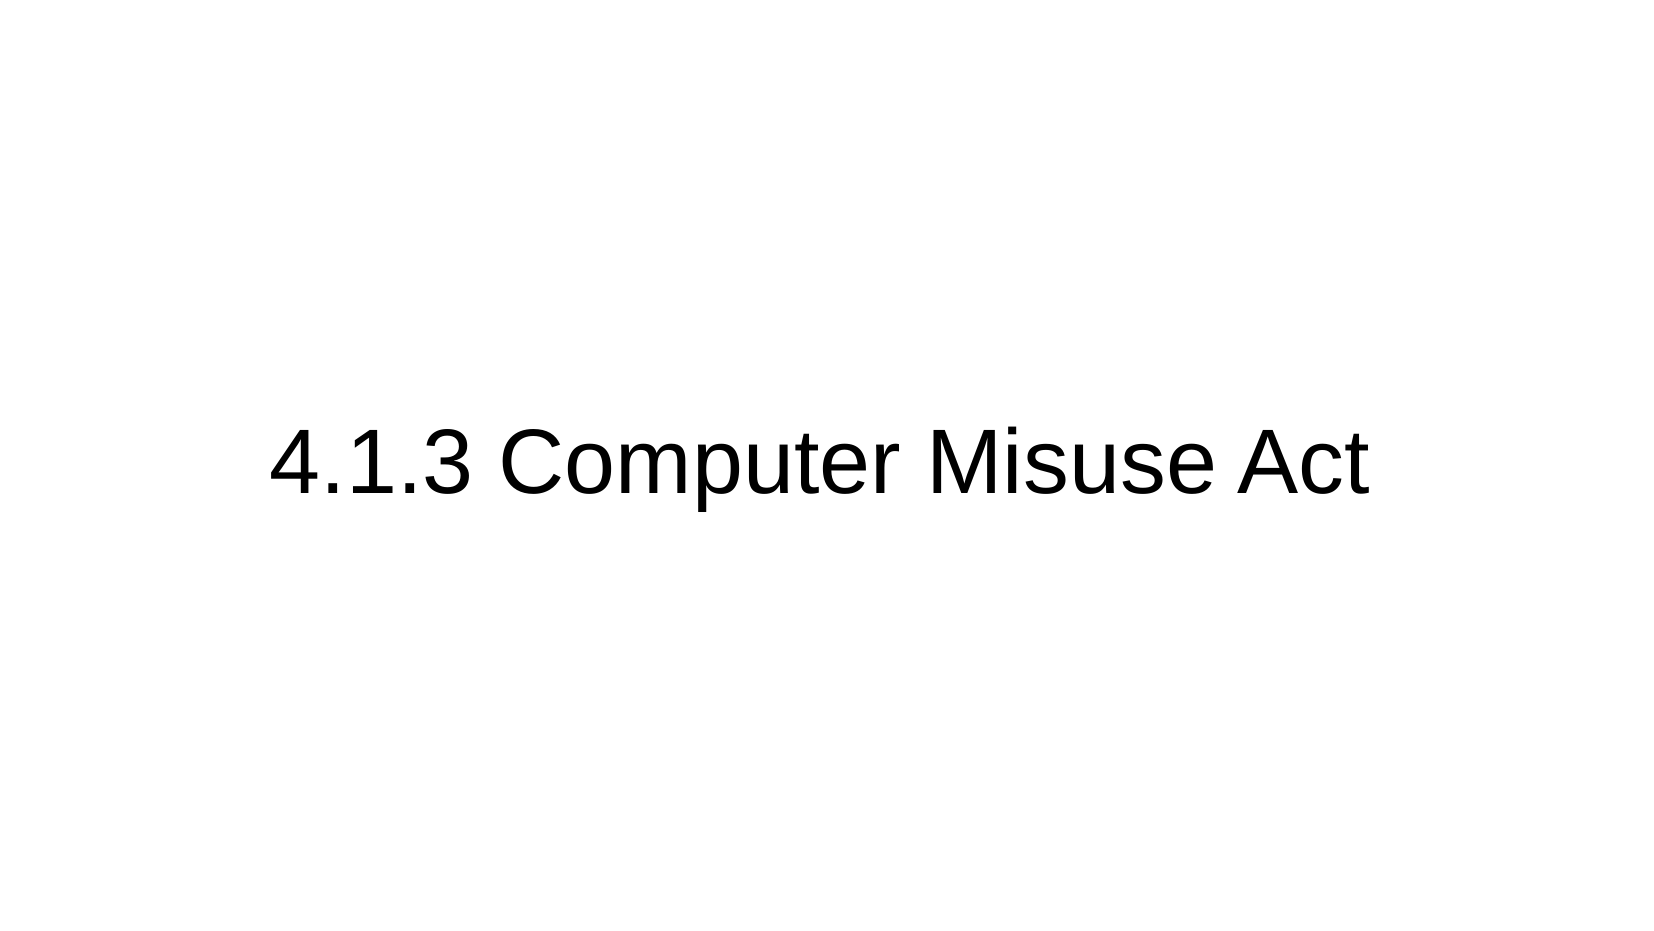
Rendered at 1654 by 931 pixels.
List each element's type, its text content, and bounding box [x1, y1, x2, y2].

title 4.1.3 Computer Misuse Act [76, 383, 1565, 540]
